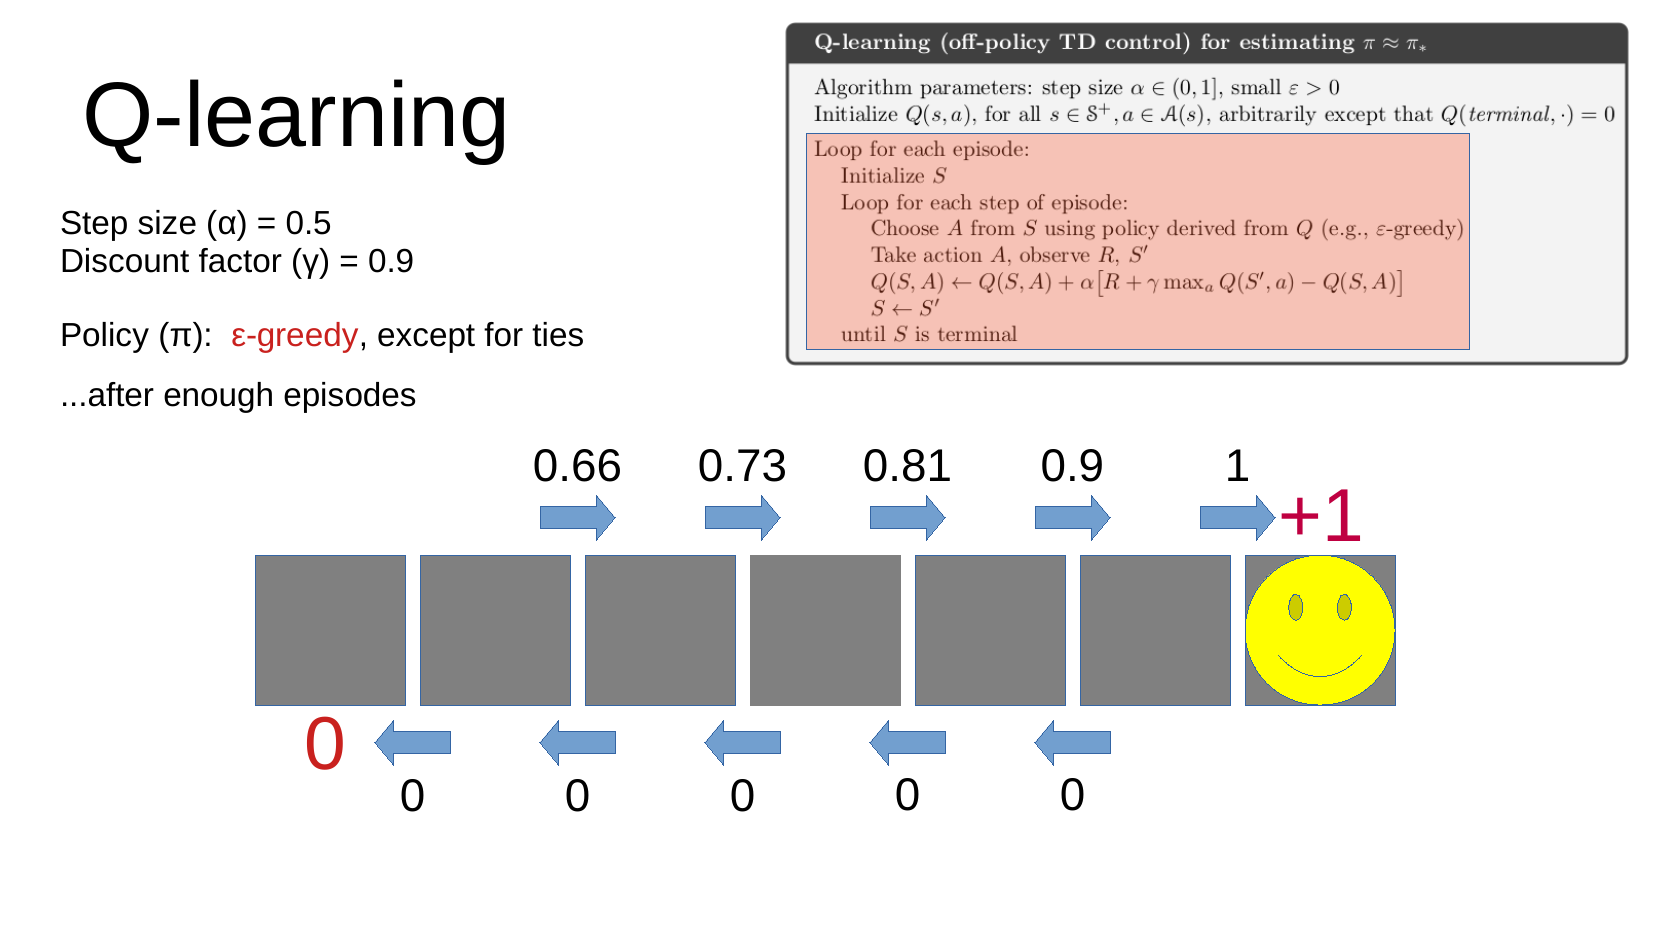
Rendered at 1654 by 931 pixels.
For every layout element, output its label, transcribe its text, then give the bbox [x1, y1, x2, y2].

text_box [869, 720, 946, 750]
title 0.81 [855, 420, 961, 511]
text_box [704, 720, 781, 750]
text_box [1200, 514, 1268, 541]
text_box [870, 511, 946, 541]
title 0 [1020, 746, 1126, 843]
title +1 [1268, 471, 1374, 561]
title 0 [273, 698, 379, 789]
title ...after enough episodes [60, 375, 466, 451]
title 0 [690, 750, 796, 841]
text_box [420, 555, 571, 706]
title 0.9 [1020, 420, 1126, 511]
title 0.73 [690, 420, 796, 511]
text_box [379, 720, 451, 750]
picture [773, 14, 1637, 376]
text_box [806, 133, 1470, 350]
text_box [705, 511, 781, 541]
text_box [1034, 720, 1111, 746]
title 0.66 [525, 420, 631, 511]
title 0 [525, 750, 631, 841]
text_box [1245, 555, 1396, 706]
title Step size (α) = 0.5 Discount factor (γ) = 0.9 Policy (π): ε-greedy, except for ties [60, 186, 616, 409]
text_box [915, 555, 1066, 706]
title Q-learning [82, 37, 773, 193]
title 1 [1185, 417, 1291, 514]
text_box [750, 555, 901, 706]
text_box [539, 720, 616, 750]
text_box [1080, 555, 1231, 706]
text_box [1035, 511, 1111, 541]
text_box [255, 555, 406, 706]
title 0 [360, 750, 466, 841]
text_box [540, 511, 616, 541]
title 0 [855, 750, 961, 840]
text_box [585, 555, 736, 706]
